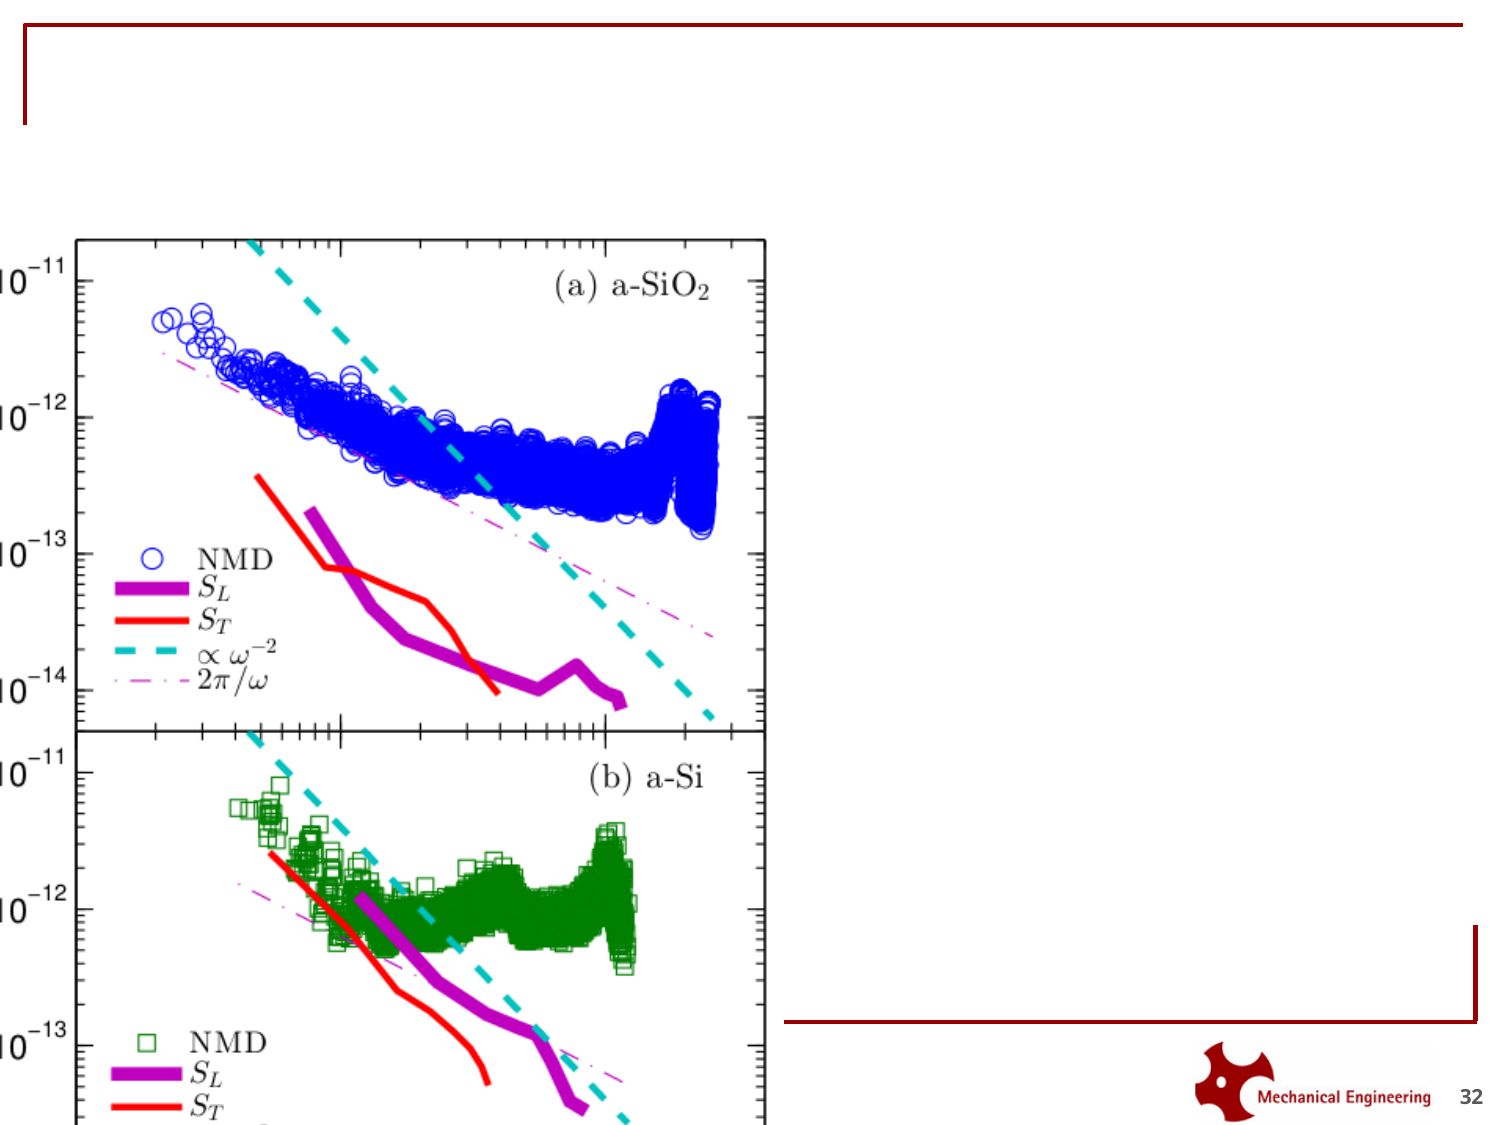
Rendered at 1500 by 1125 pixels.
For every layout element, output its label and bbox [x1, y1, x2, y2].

picture [1192, 1034, 1438, 1125]
picture [0, 206, 784, 1125]
